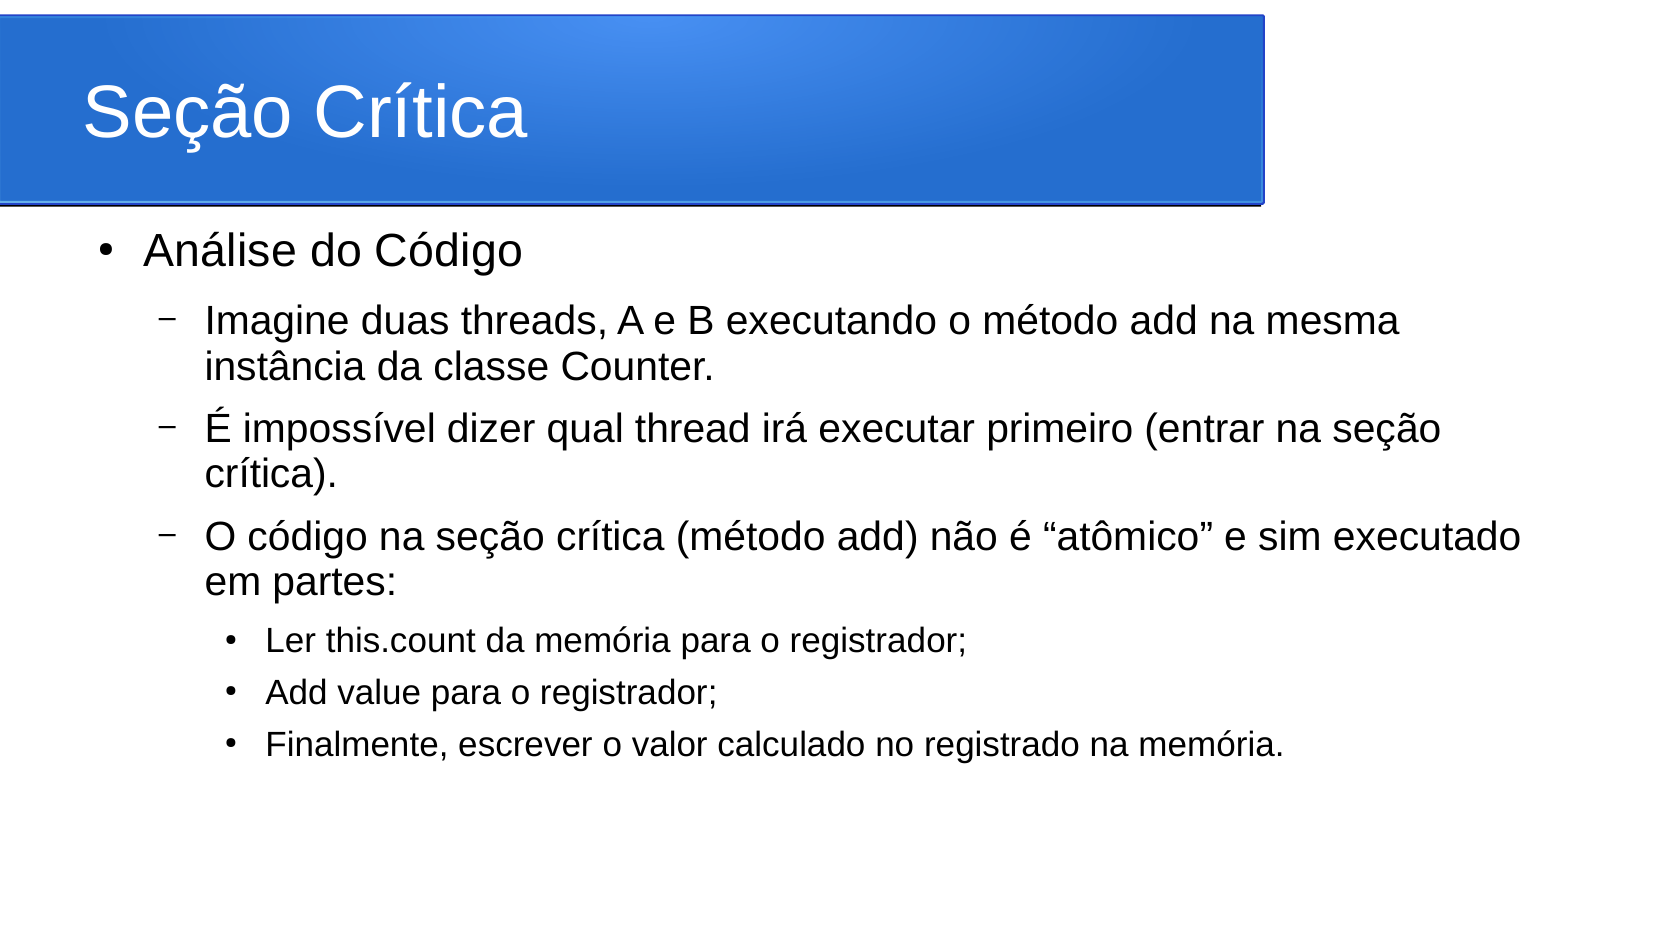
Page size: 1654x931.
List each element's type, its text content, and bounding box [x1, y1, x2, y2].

list Análise do Código Imagine duas threads, A e B executando o método add na mesma instância da classe Counter. É impossível dizer qual thread irá executar primeiro (entrar na seção crítica). O código na seção crítica (método add) não é “atômico” e sim executado em partes: Ler this.count da memória para o registrador; Add value para o registrador; Finalmente, escrever o valor calculado no registrado na memória. [82, 224, 1571, 764]
title Seção Crítica [82, 35, 1235, 189]
